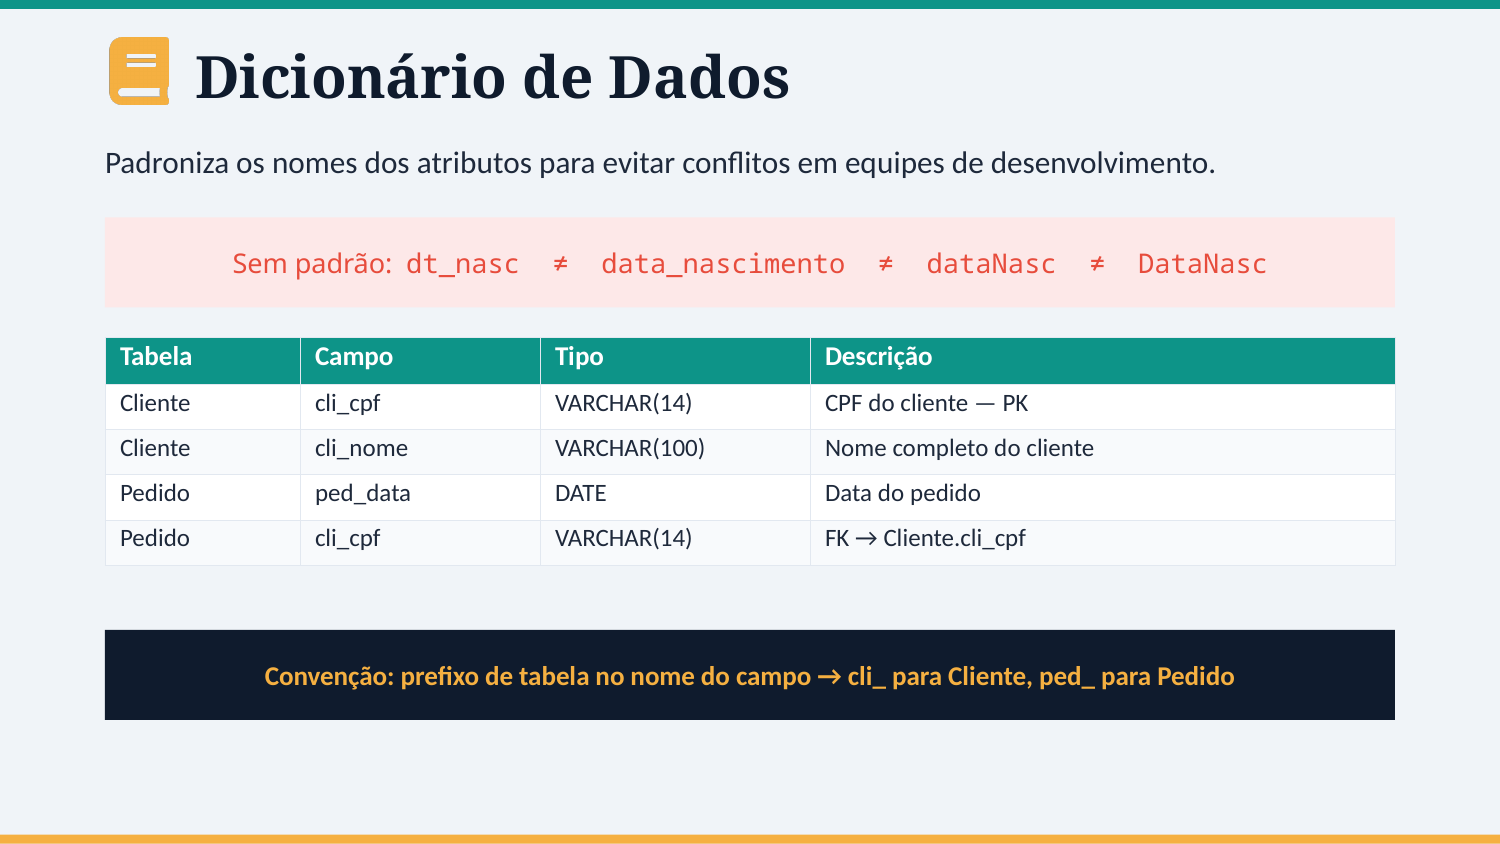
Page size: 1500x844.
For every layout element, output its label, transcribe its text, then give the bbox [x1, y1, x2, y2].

text_box Padroniza os nomes dos atributos para evitar conflitos em equipes de desenvolvimento. [104, 127, 1395, 195]
table_cell cli_nome [301, 430, 540, 474]
table_header Tipo [541, 338, 810, 384]
table_cell cli_cpf [301, 521, 540, 565]
table_cell VARCHAR(100) [541, 430, 810, 474]
table_header Descrição [811, 338, 1395, 384]
table_cell Cliente [106, 430, 300, 474]
table_cell cli_cpf [301, 385, 540, 429]
text_box Convenção: prefixo de tabela no nome do campo → cli_ para Cliente, ped_ para Pedido [104, 629, 1395, 720]
table_cell Pedido [106, 521, 300, 565]
table_header Campo [301, 338, 540, 384]
table_cell VARCHAR(14) [541, 385, 810, 429]
picture [105, 37, 173, 105]
text_box [0, 834, 1500, 844]
table_cell VARCHAR(14) [541, 521, 810, 565]
text_box [0, 0, 1500, 9]
text_box Dicionário de Dados [194, 37, 1395, 113]
table_cell FK → Cliente.cli_cpf [811, 521, 1395, 565]
table_cell Nome completo do cliente [811, 430, 1395, 474]
table_header Tabela [106, 338, 300, 384]
table_cell ped_data [301, 475, 540, 520]
table_cell CPF do cliente — PK [811, 385, 1395, 429]
table_cell Data do pedido [811, 475, 1395, 520]
text_box Sem padrão: dt_nasc ≠ data_nascimento ≠ dataNasc ≠ DataNasc [104, 217, 1395, 308]
table_cell DATE [541, 475, 810, 520]
table_cell Cliente [106, 385, 300, 429]
table_cell Pedido [106, 475, 300, 520]
